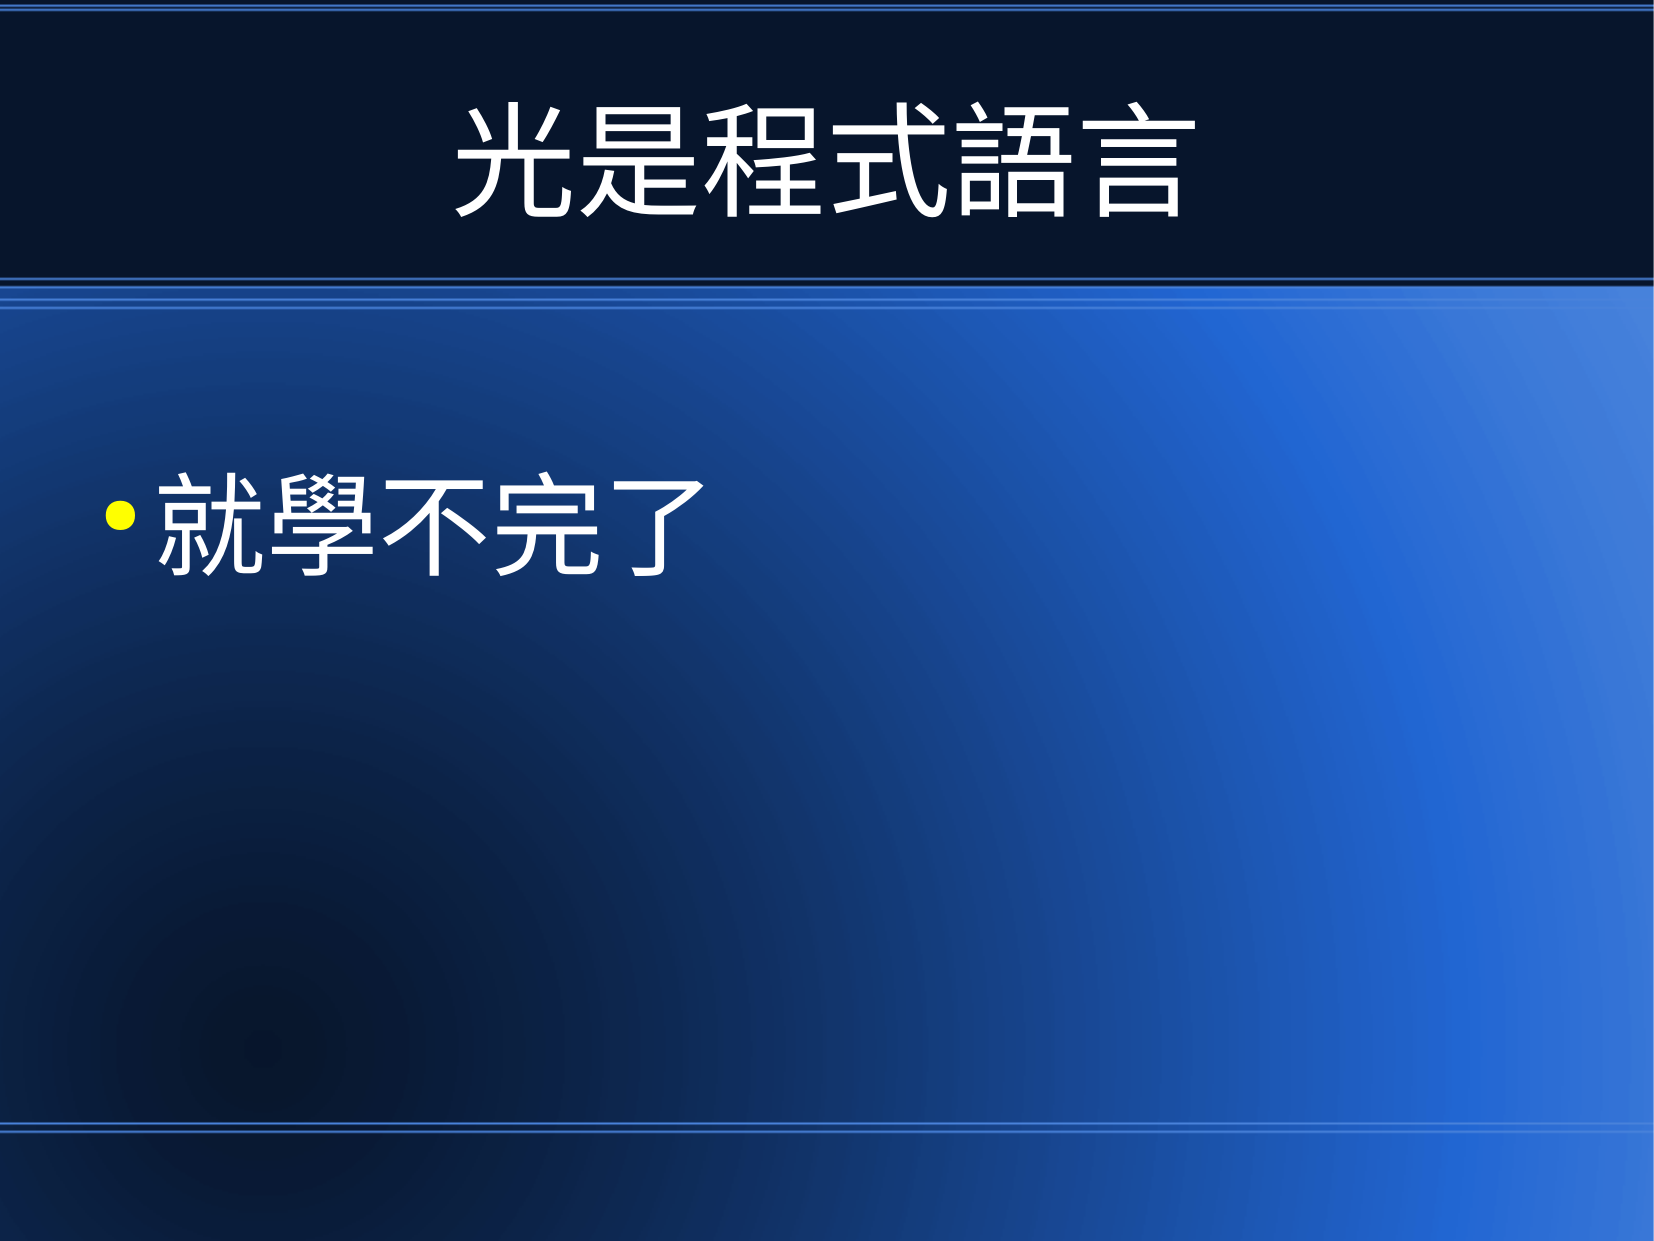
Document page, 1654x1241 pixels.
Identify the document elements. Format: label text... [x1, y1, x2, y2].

picture [0, 0, 1654, 1241]
title 光是程式語言 [82, 49, 1571, 257]
list 就學不完了 [82, 355, 1571, 1241]
